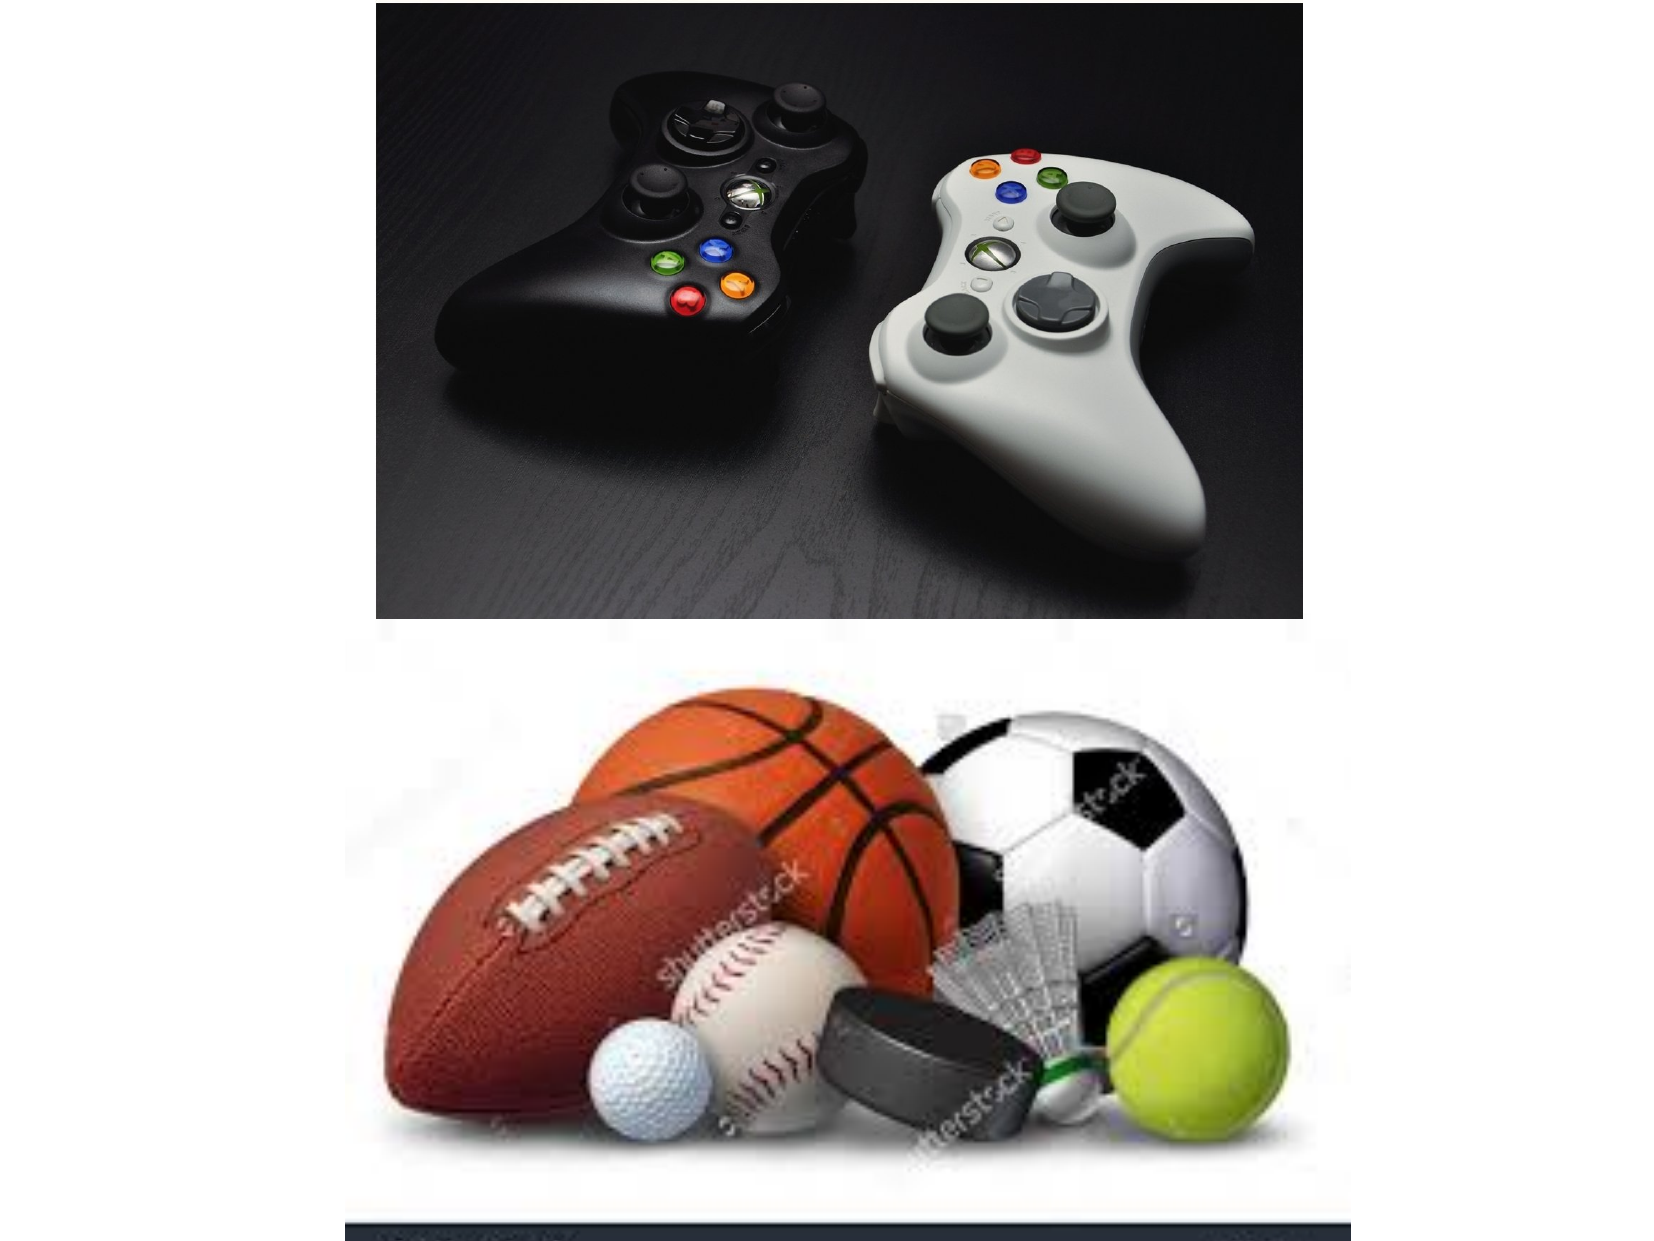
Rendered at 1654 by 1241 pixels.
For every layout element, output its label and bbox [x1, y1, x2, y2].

picture [345, 0, 1351, 1241]
